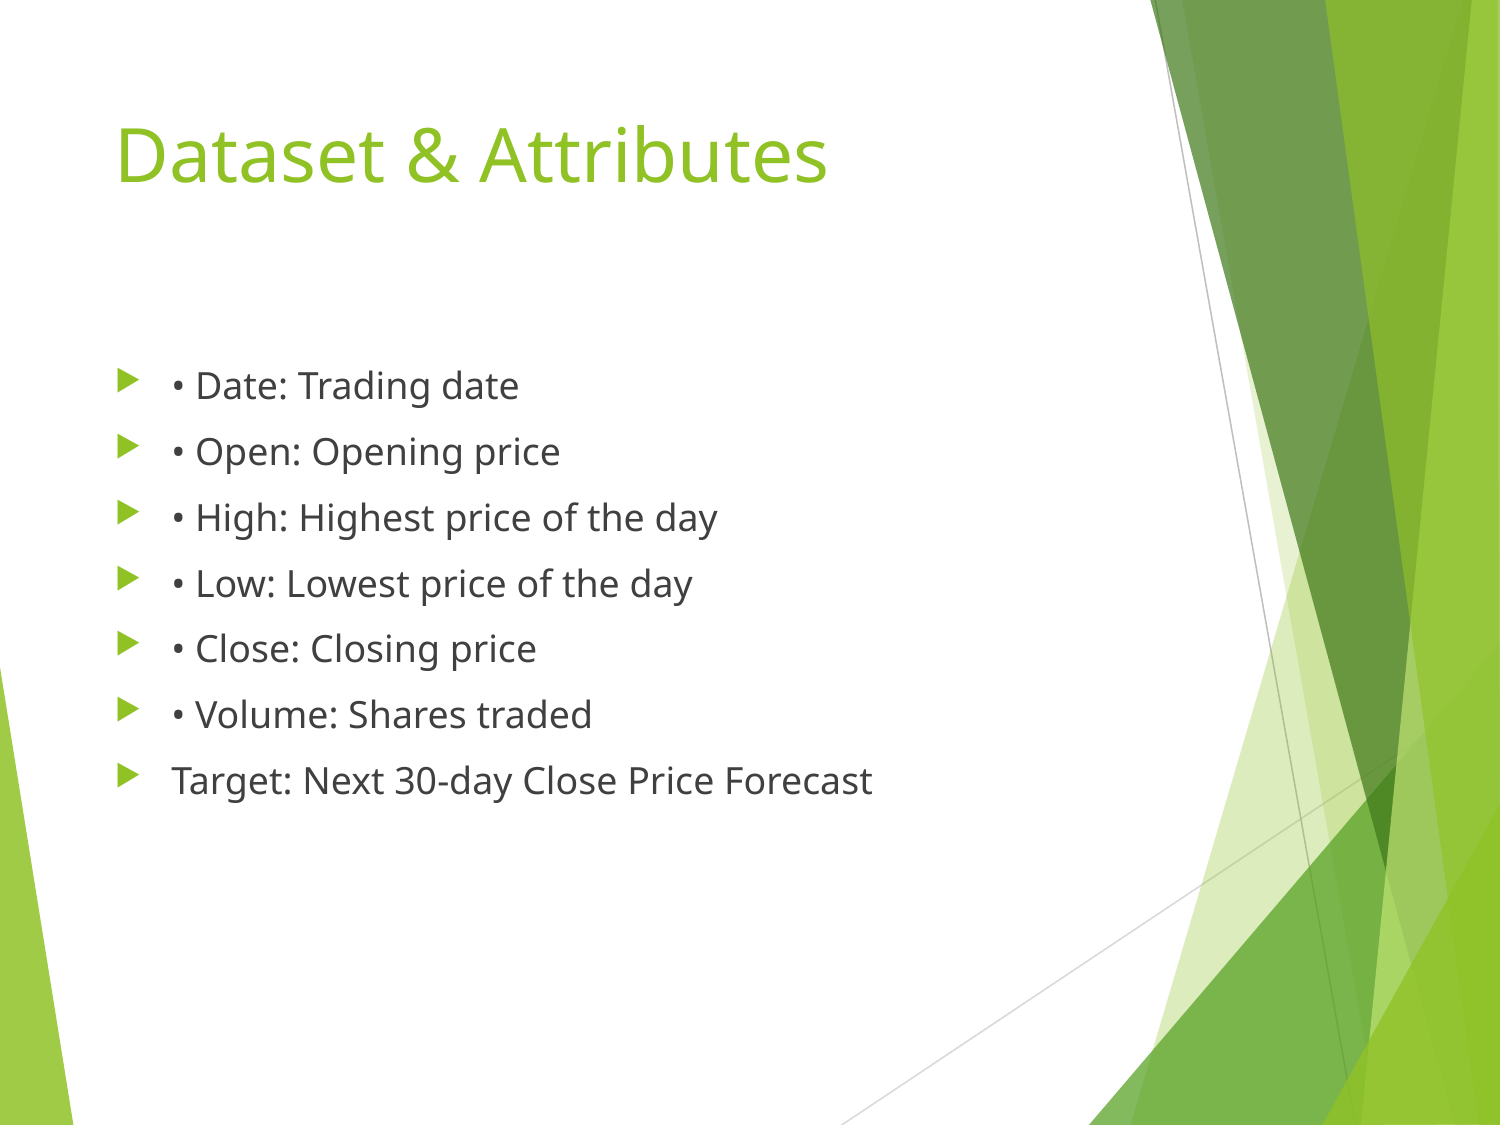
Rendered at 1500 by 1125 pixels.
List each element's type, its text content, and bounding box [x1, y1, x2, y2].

title Dataset & Attributes [99, 99, 1142, 317]
list • Date: Trading date • Open: Opening price • High: Highest price of the day • Low: Lowest price of the day • Close: Closing price • Volume: Shares traded Target: Next 30-day Close Price Forecast [99, 354, 1142, 992]
